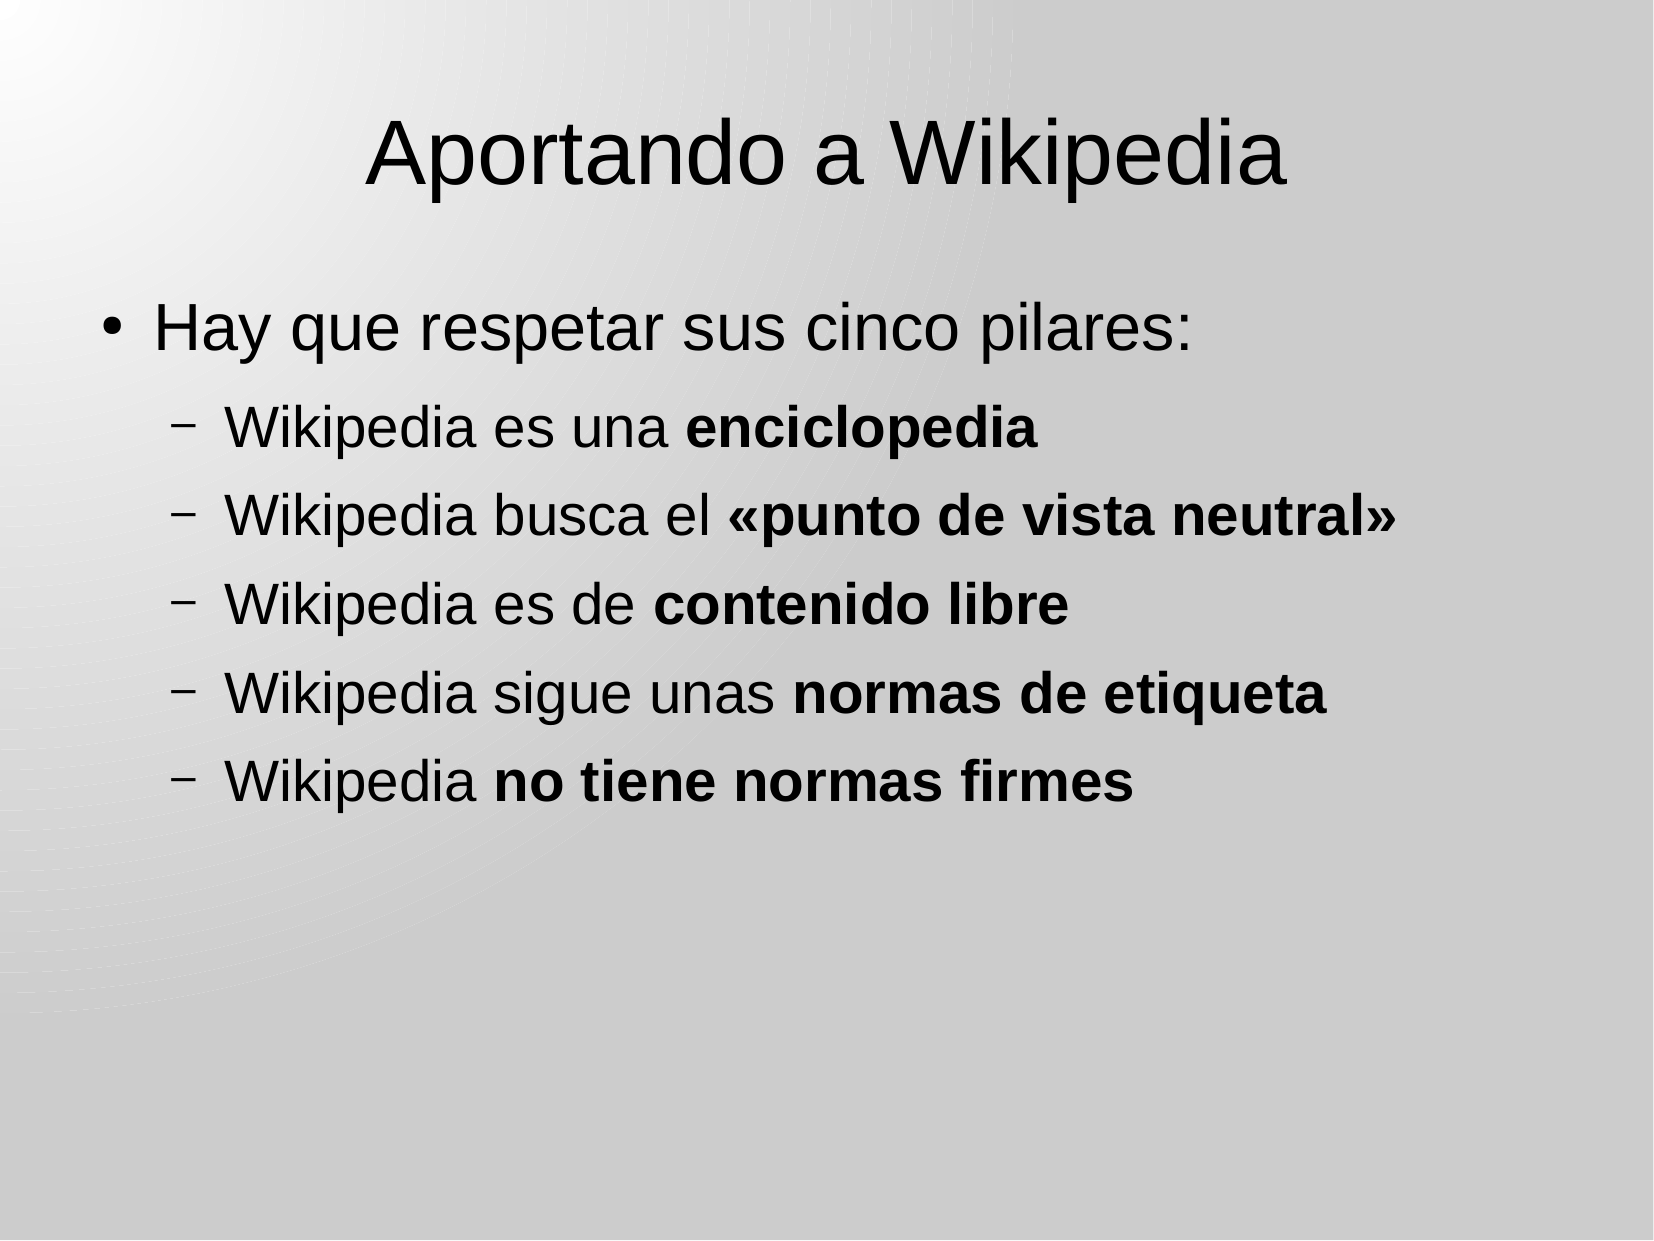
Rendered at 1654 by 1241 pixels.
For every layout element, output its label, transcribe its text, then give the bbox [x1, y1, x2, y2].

title Aportando a Wikipedia [82, 49, 1571, 257]
list Hay que respetar sus cinco pilares: Wikipedia es una enciclopedia Wikipedia busca el «punto de vista neutral» Wikipedia es de contenido libre Wikipedia sigue unas normas de etiqueta Wikipedia no tiene normas firmes [82, 290, 1538, 1109]
